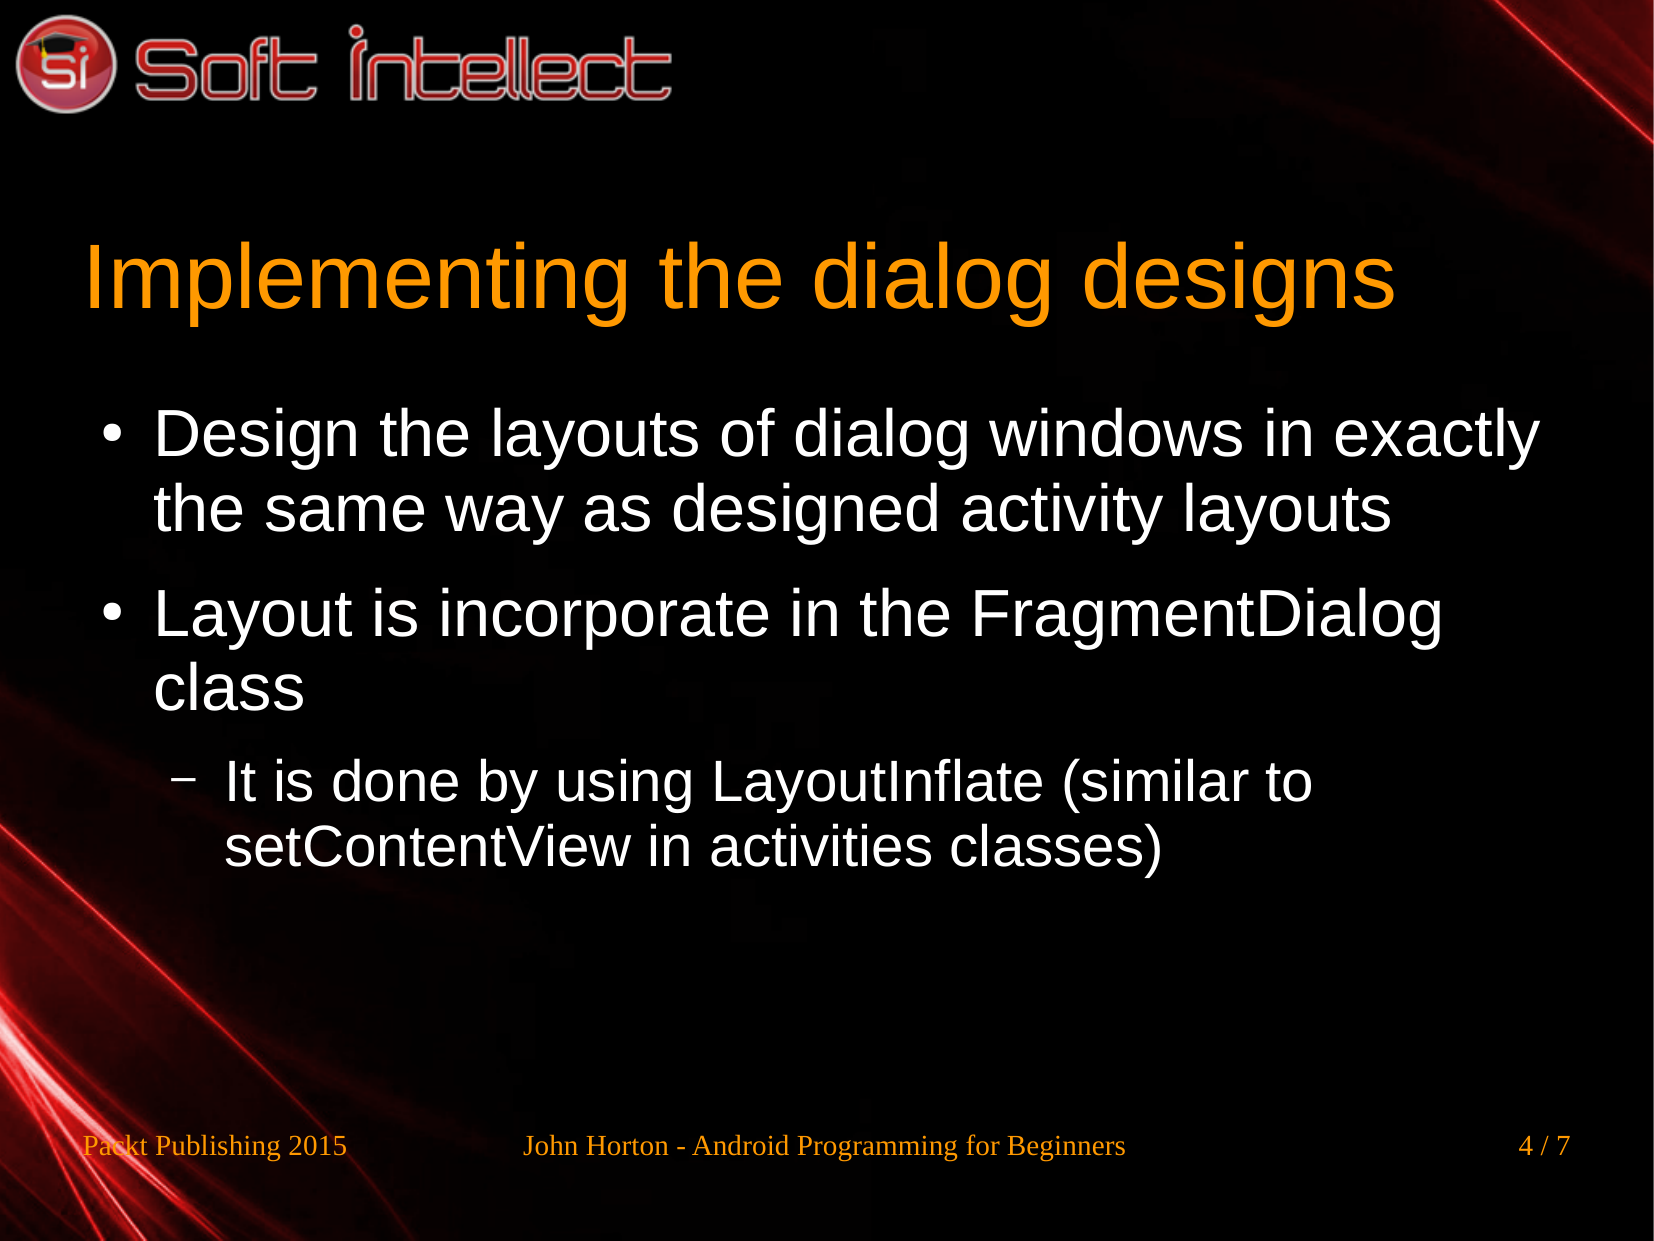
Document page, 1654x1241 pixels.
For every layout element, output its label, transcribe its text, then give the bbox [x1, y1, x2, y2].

list Design the layouts of dialog windows in exactly the same way as designed activity layouts Layout is incorporate in the FragmentDialog class It is done by using LayoutInflate (similar to setContentView in activities classes) [82, 396, 1571, 1116]
picture [0, 0, 1654, 1241]
title Implementing the dialog designs [82, 173, 1571, 381]
